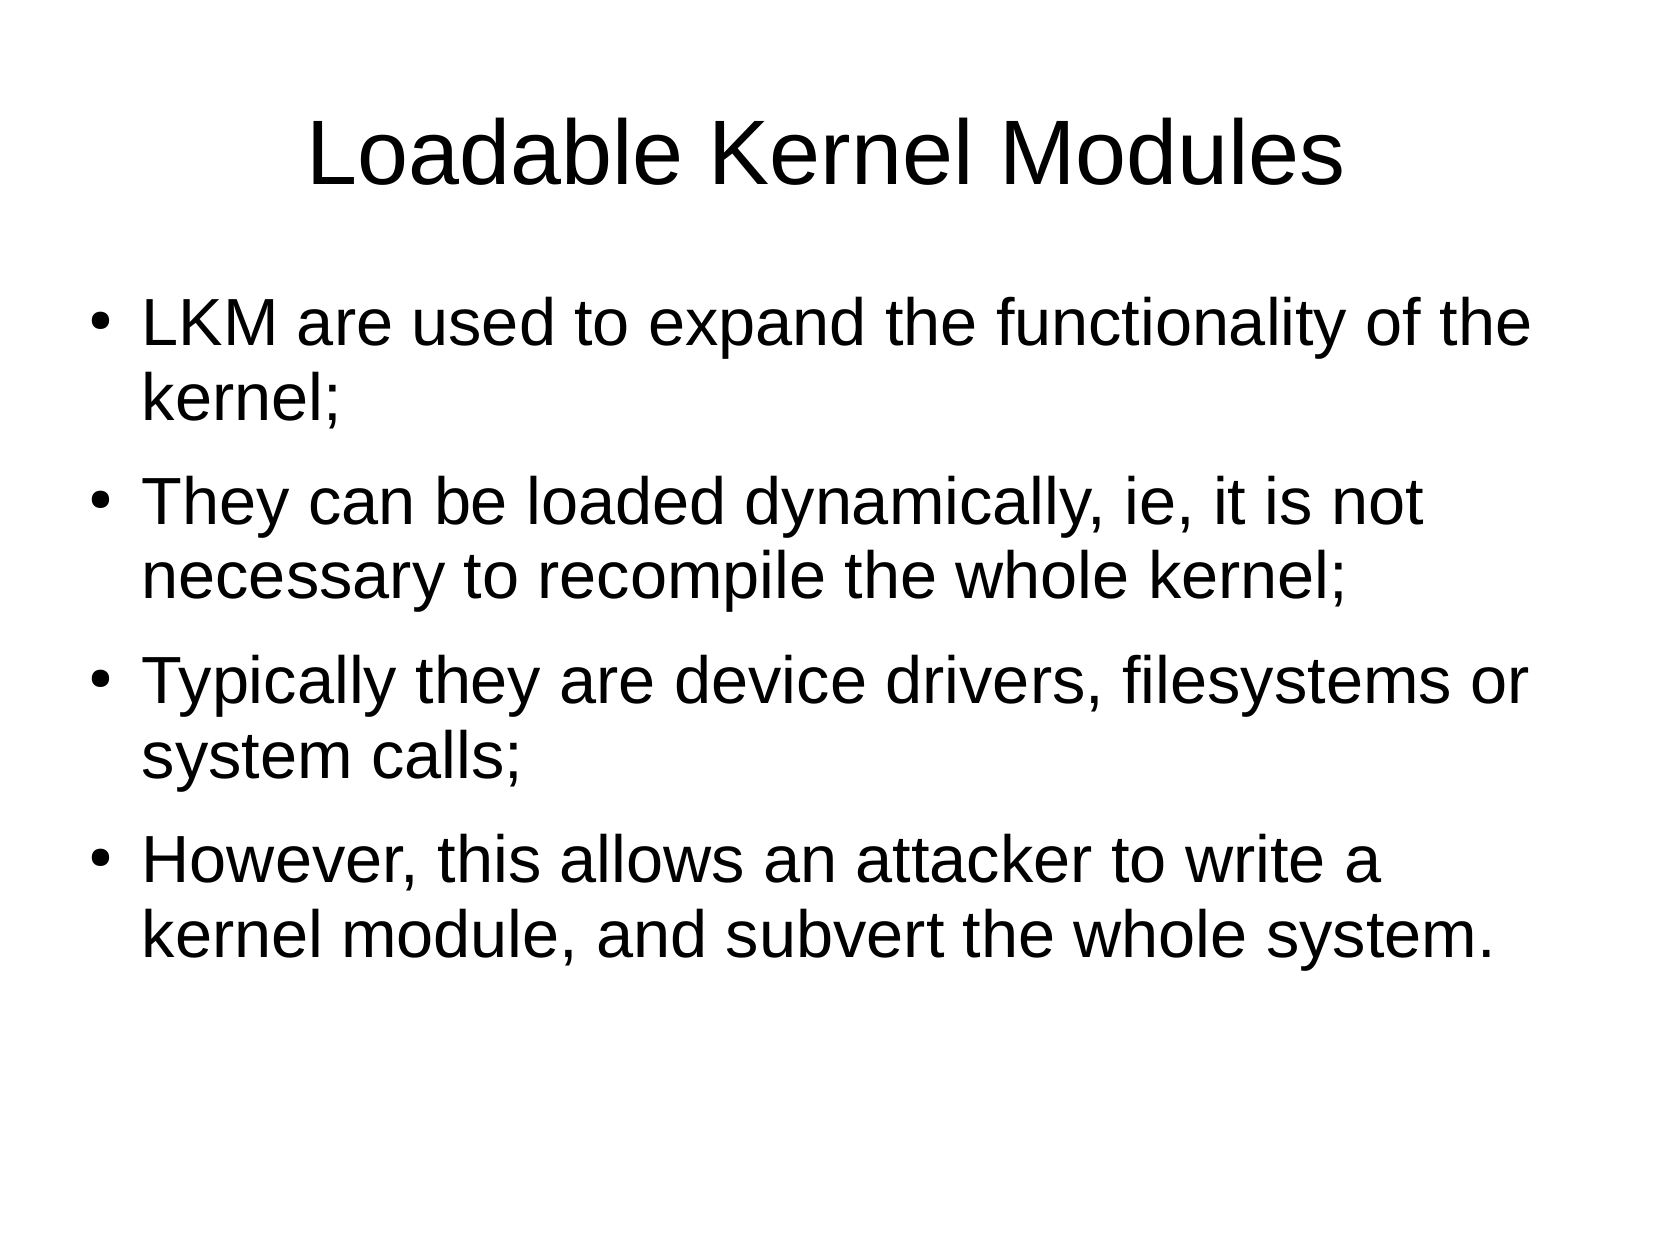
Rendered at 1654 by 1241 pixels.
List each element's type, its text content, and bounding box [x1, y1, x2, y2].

list LKM are used to expand the functionality of the kernel; They can be loaded dynamically, ie, it is not necessary to recompile the whole kernel; Typically they are device drivers, filesystems or system calls; However, this allows an attacker to write a kernel module, and subvert the whole system. [70, 284, 1559, 1004]
title Loadable Kernel Modules [82, 49, 1571, 257]
